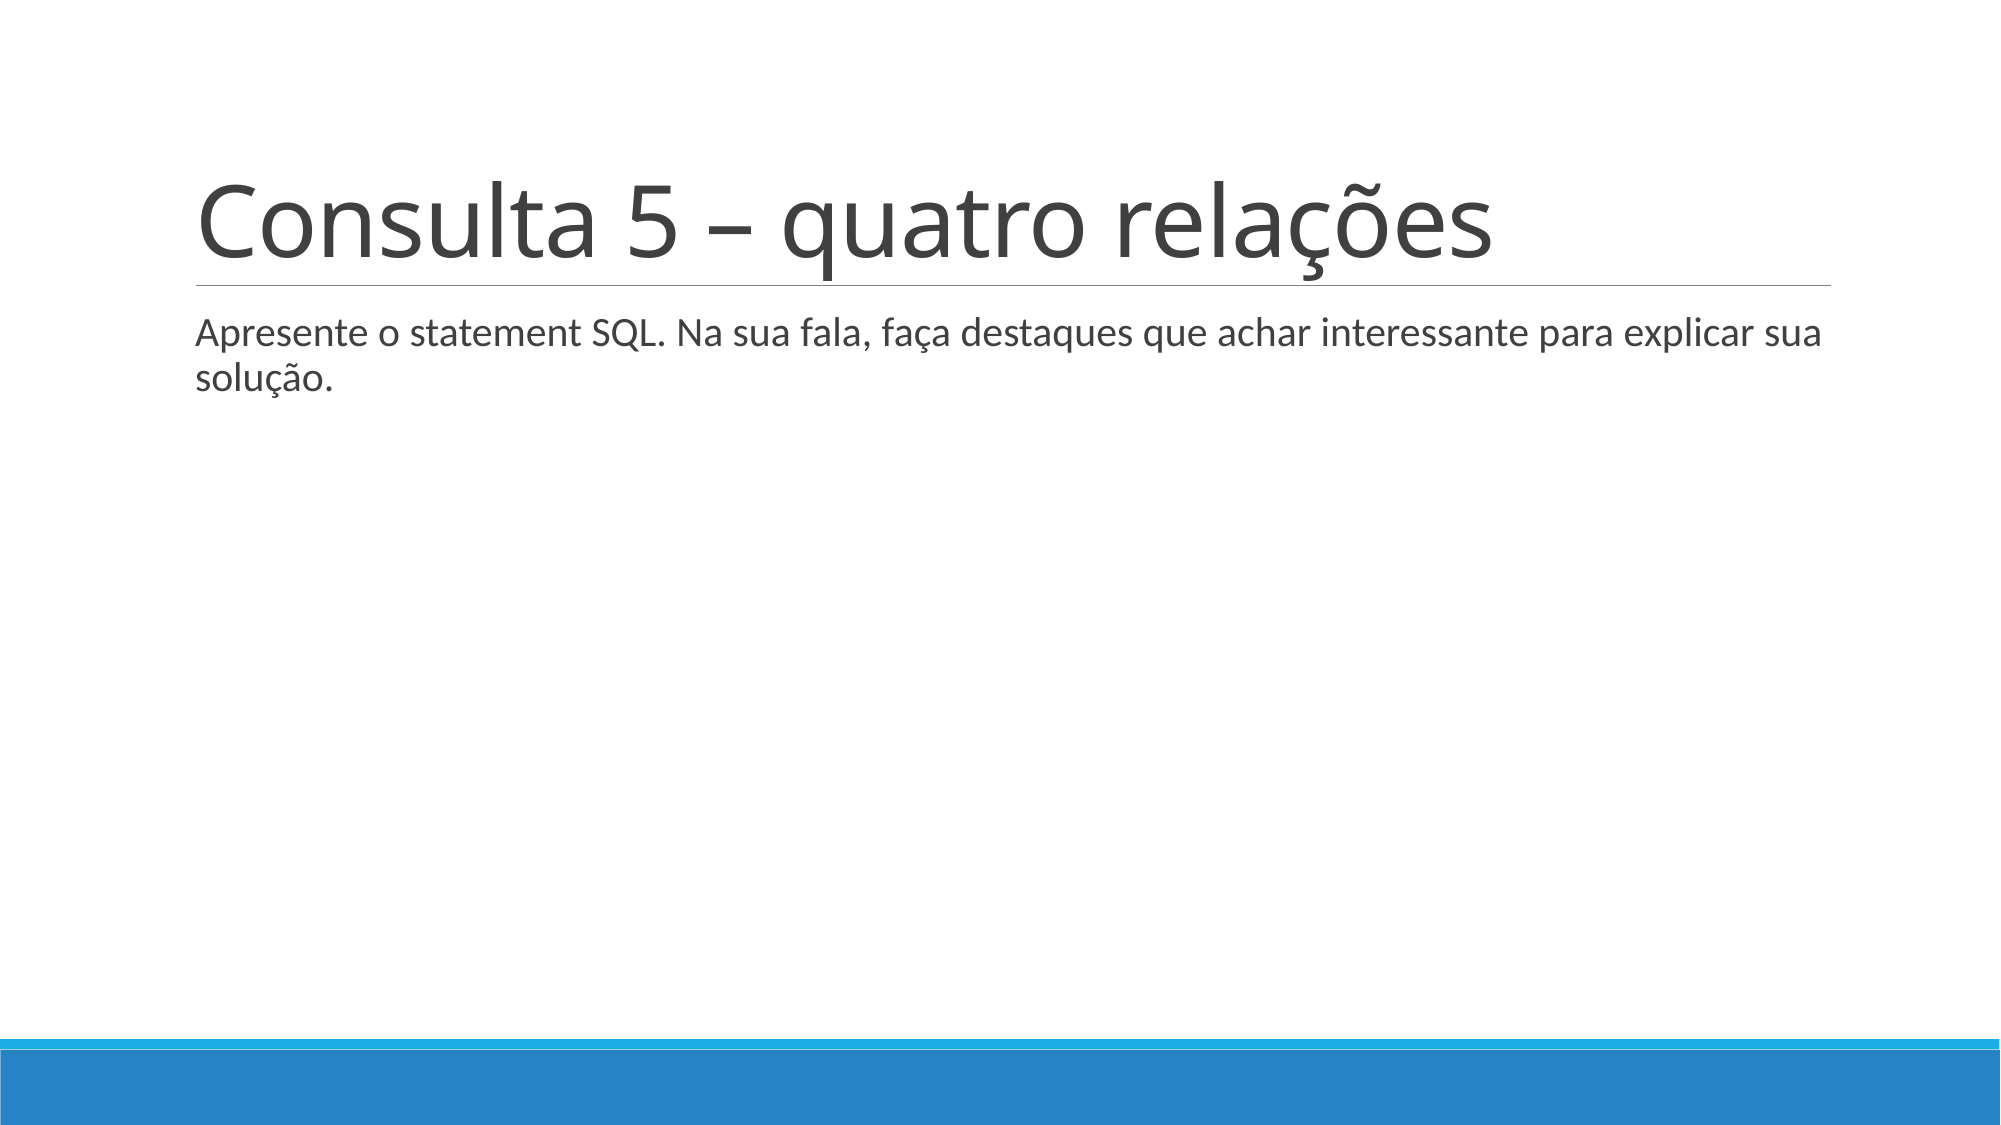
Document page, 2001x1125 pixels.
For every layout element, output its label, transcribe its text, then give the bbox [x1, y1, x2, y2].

title Consulta 5 – quatro relações [180, 47, 1830, 285]
list Apresente o statement SQL. Na sua fala, faça destaques que achar interessante para explicar sua solução. [180, 302, 1830, 963]
